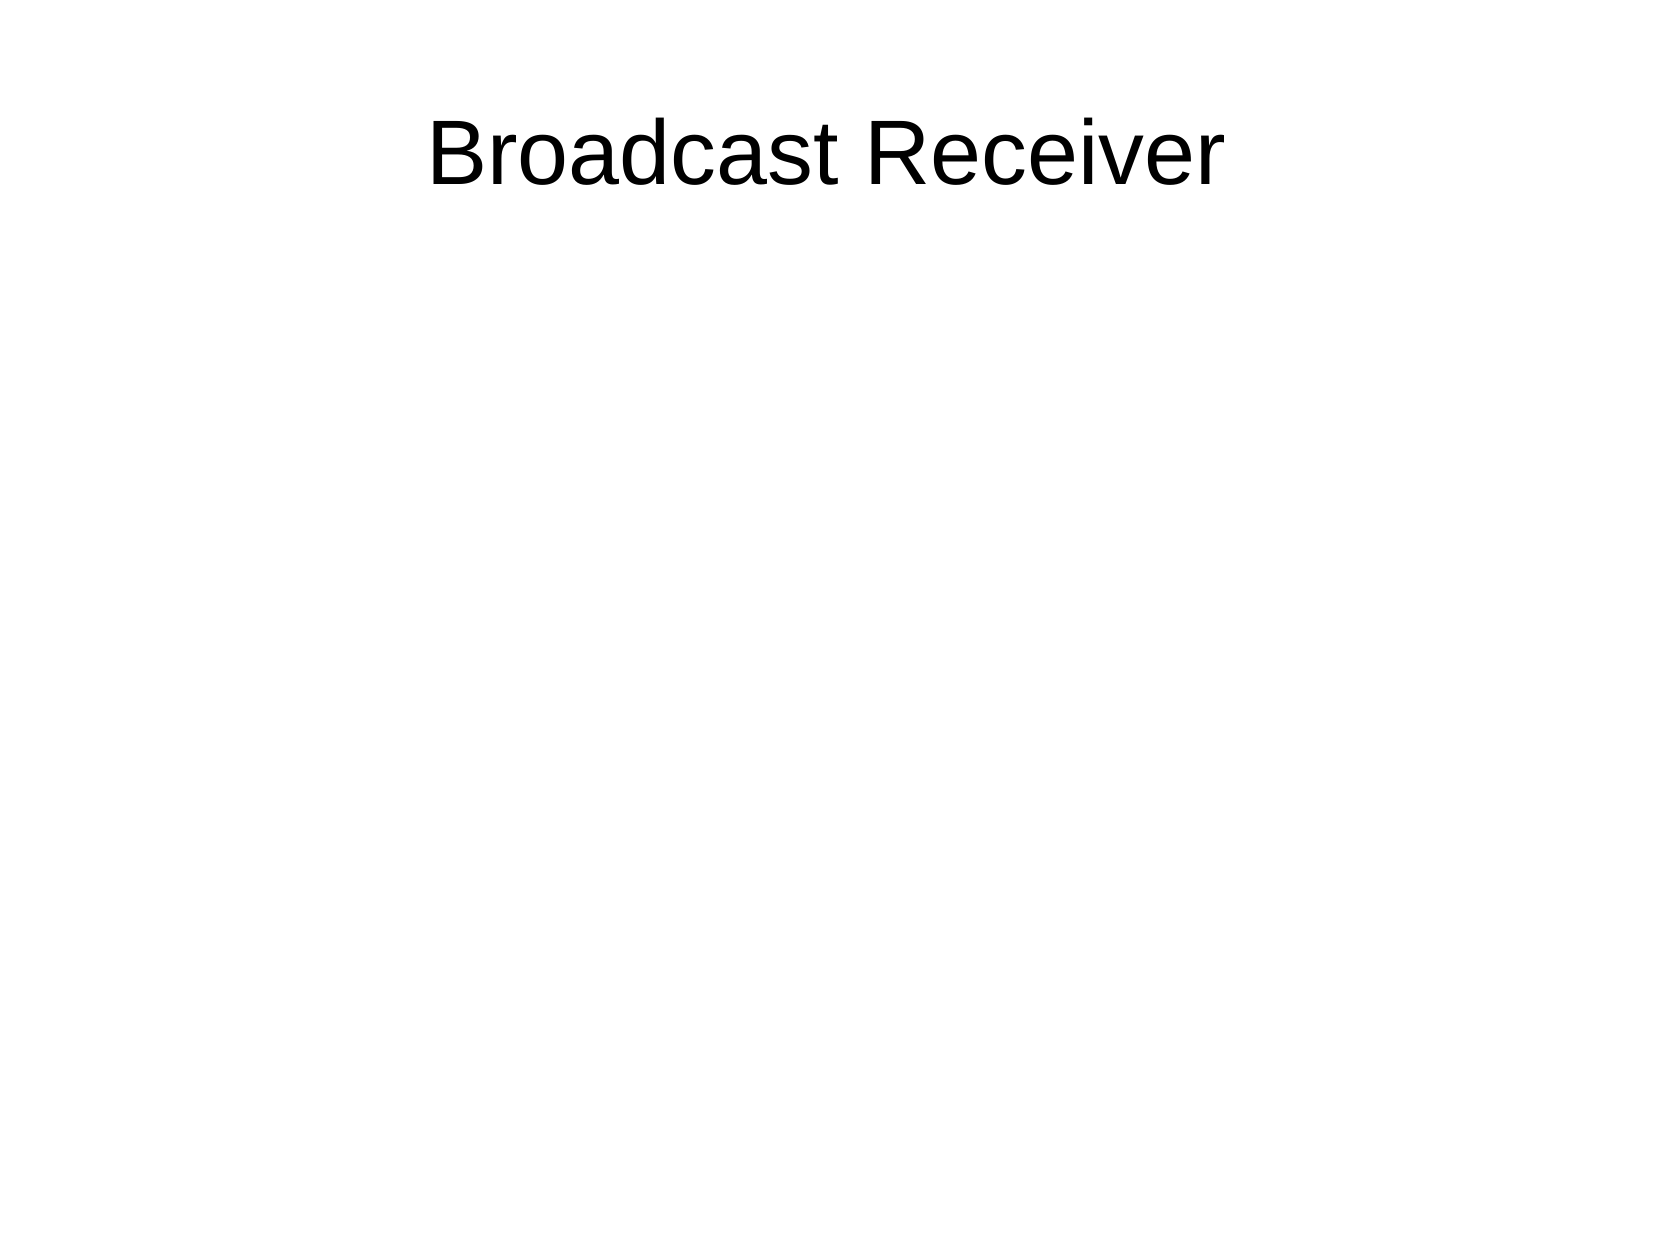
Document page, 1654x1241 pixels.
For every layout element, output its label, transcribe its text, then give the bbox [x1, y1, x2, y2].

title Broadcast Receiver [82, 49, 1571, 257]
